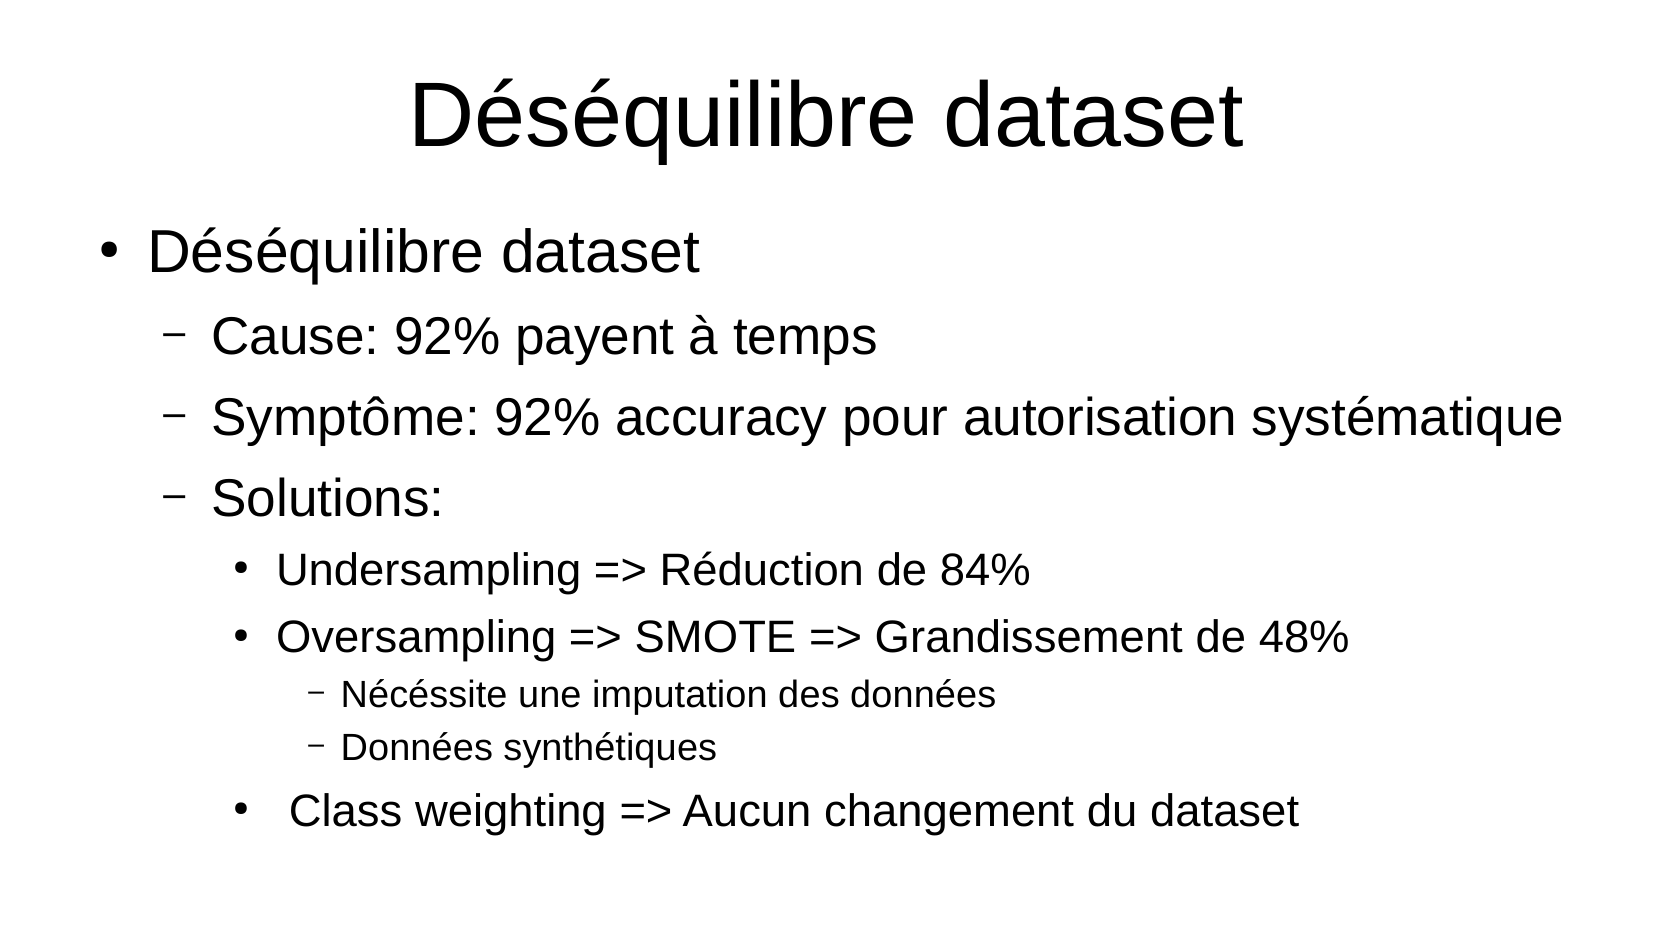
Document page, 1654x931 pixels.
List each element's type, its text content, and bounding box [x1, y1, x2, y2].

list Déséquilibre dataset Cause: 92% payent à temps Symptôme: 92% accuracy pour autorisation systématique Solutions: Undersampling => Réduction de 84% Oversampling => SMOTE => Grandissement de 48% Nécéssite une imputation des données Données synthétiques Class weighting => Aucun changement du dataset [82, 217, 1571, 863]
title Déséquilibre dataset [82, 37, 1571, 193]
